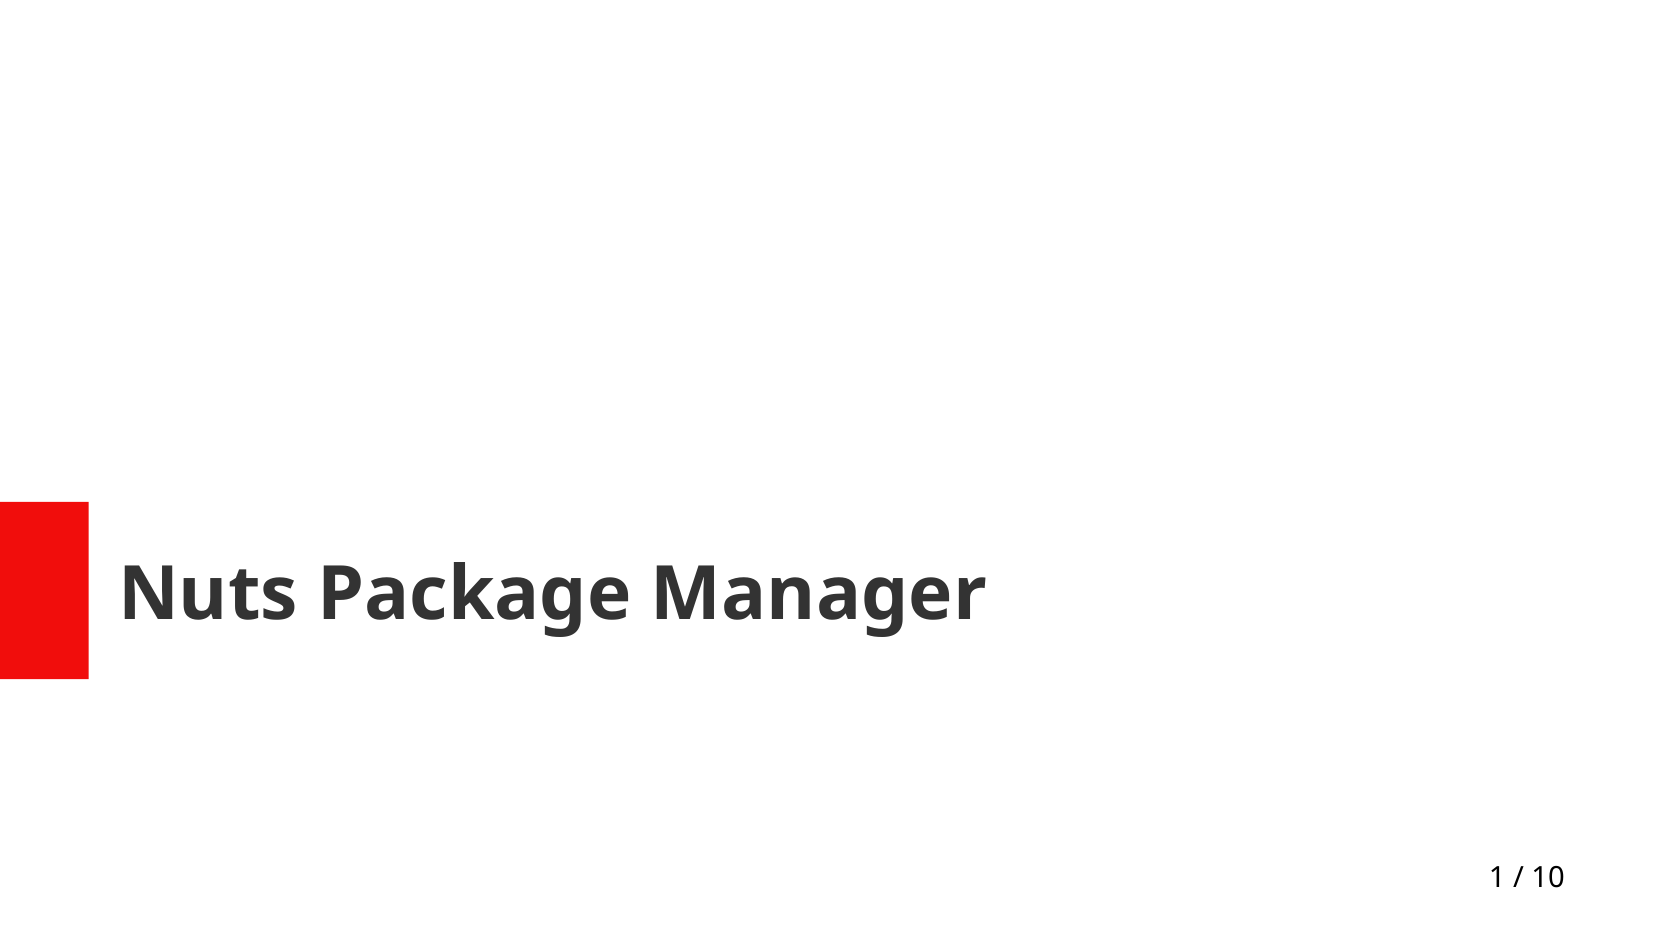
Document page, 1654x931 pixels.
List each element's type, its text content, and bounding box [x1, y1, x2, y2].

title Nuts Package Manager [118, 501, 1536, 680]
